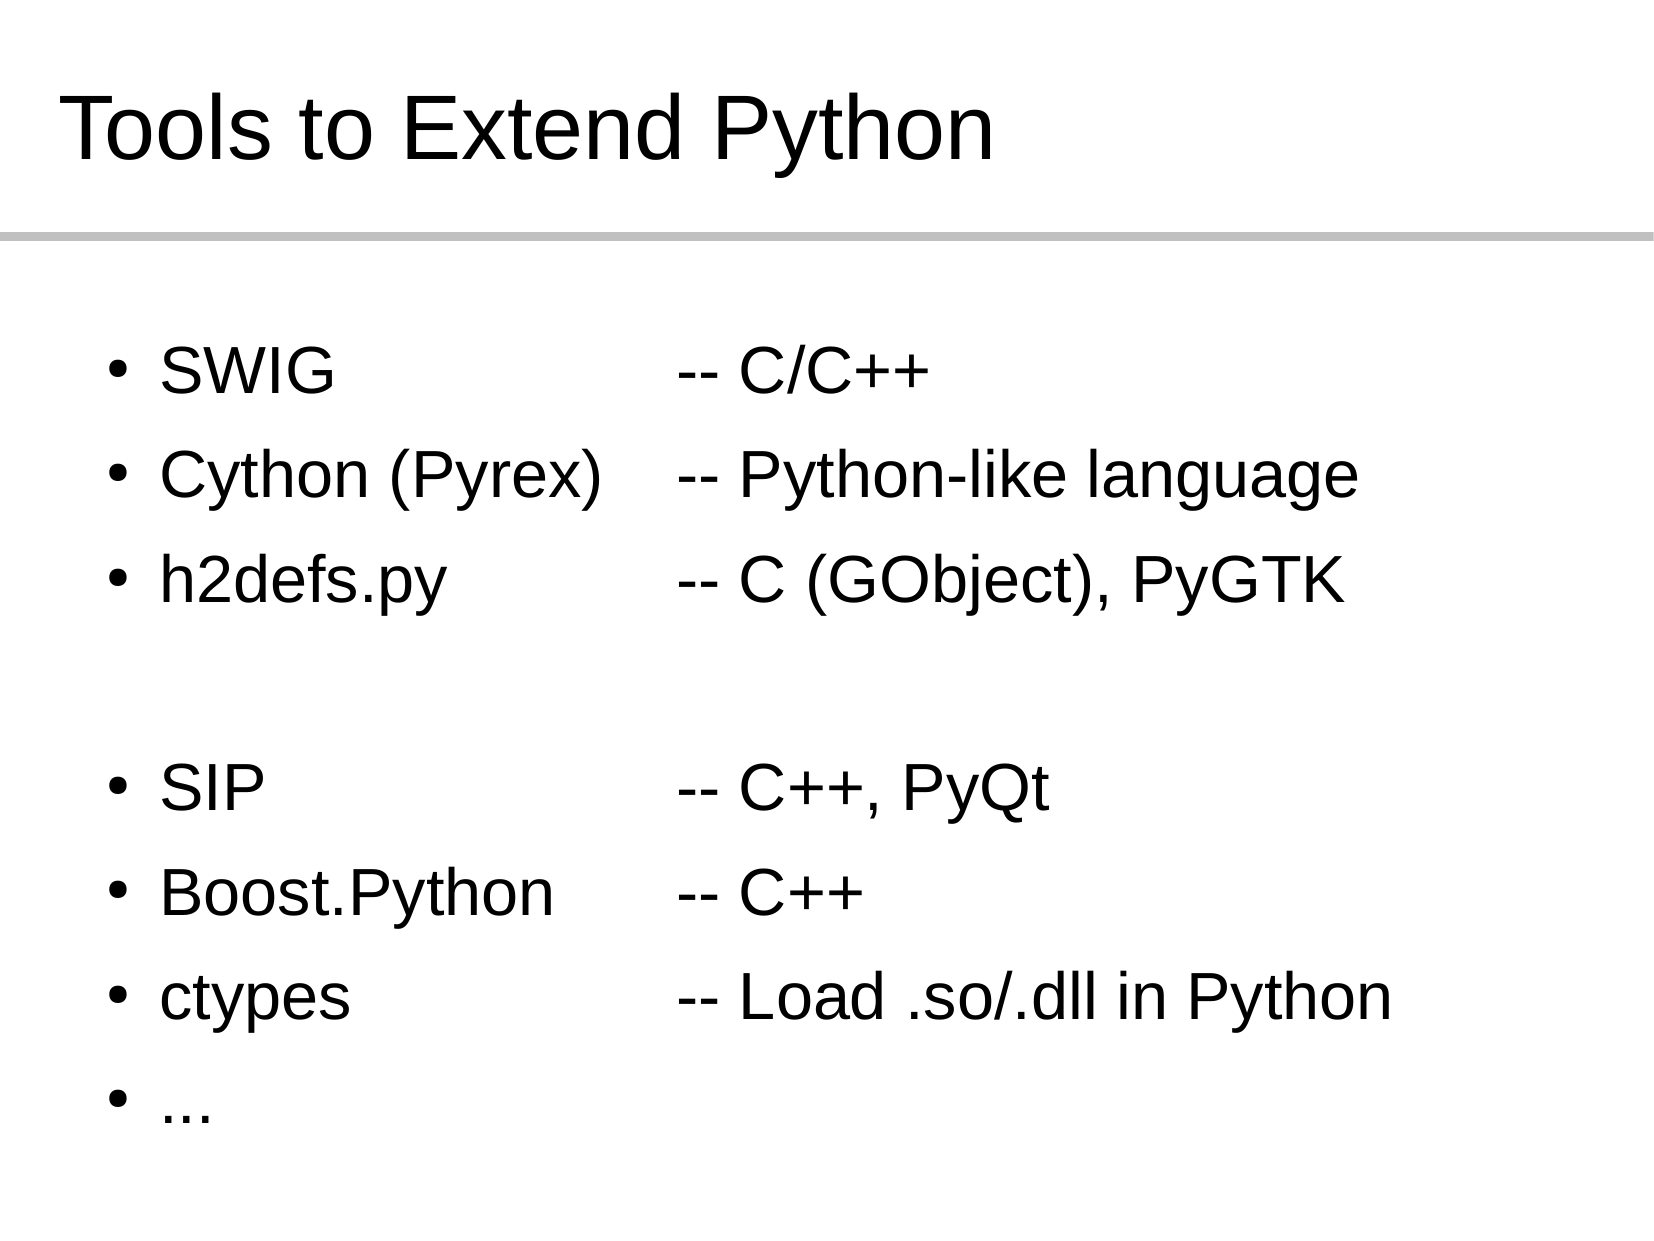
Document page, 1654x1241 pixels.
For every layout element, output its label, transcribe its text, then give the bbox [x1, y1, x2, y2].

list SWIG -- C/C++ Cython (Pyrex) -- Python-like language h2defs.py -- C (GObject), PyGTK SIP -- C++, PyQt Boost.Python -- C++ ctypes -- Load .so/.dll in Python ... [88, 333, 1571, 1152]
title Tools to Extend Python [59, 49, 1595, 207]
